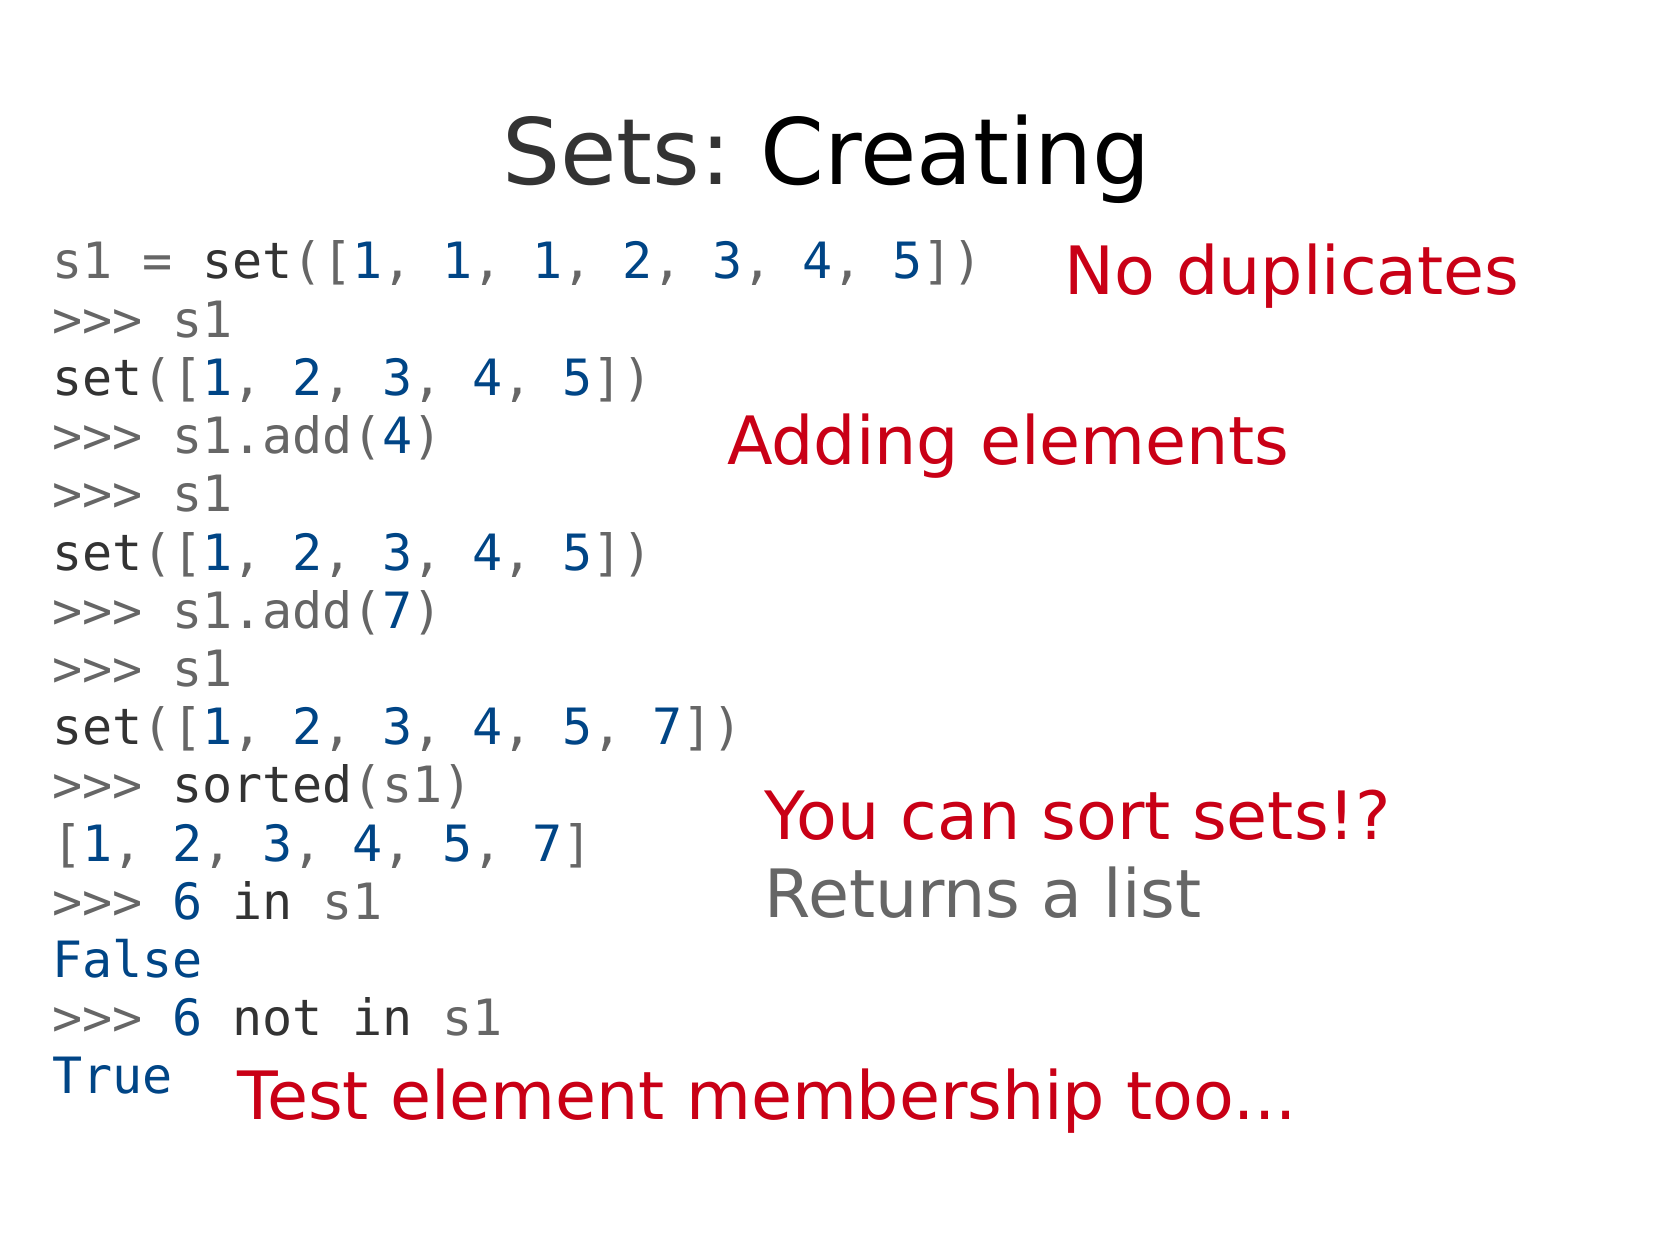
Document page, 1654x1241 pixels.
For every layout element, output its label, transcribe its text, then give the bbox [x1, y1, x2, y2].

text_box You can sort sets!? Returns a list [750, 769, 1407, 941]
text_box s1 = set([1, 1, 1, 2, 3, 4, 5]) >>> s1 set([1, 2, 3, 4, 5]) >>> s1.add(4) >>> s1 set([1, 2, 3, 4, 5]) >>> s1.add(7) >>> s1 set([1, 2, 3, 4, 5, 7]) >>> sorted(s1) [1, 2, 3, 4, 5, 7] >>> 6 in s1 False >>> 6 not in s1 True [37, 225, 1613, 1172]
text_box No duplicates [1050, 225, 1536, 318]
text_box Test element membership too... [222, 1050, 1313, 1143]
text_box Adding elements [712, 394, 1306, 488]
title Sets: Creating [82, 49, 1571, 225]
